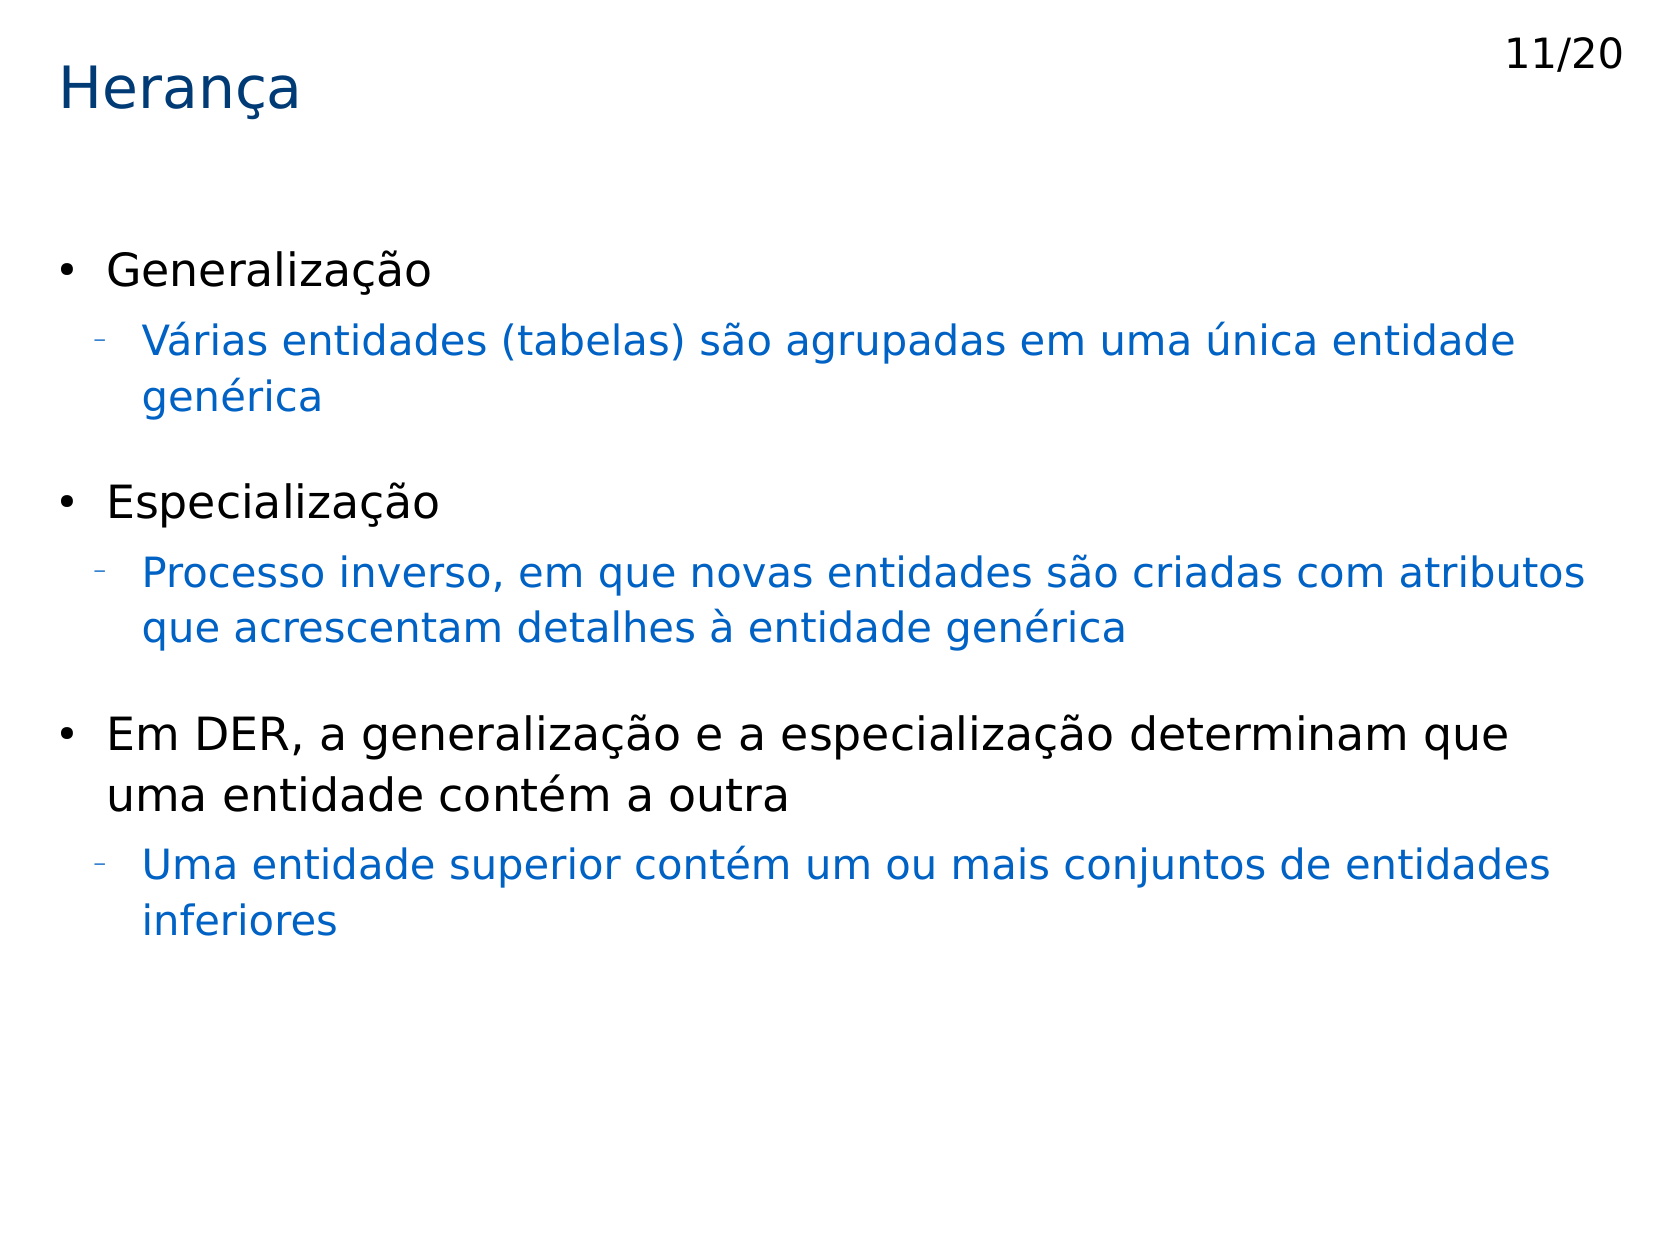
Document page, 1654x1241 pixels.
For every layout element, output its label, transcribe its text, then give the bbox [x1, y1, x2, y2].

list Generalização Várias entidades (tabelas) são agrupadas em uma única entidade genérica Especialização Processo inverso, em que novas entidades são criadas com atributos que acrescentam detalhes à entidade genérica Em DER, a generalização e a especialização determinam que uma entidade contém a outra Uma entidade superior contém um ou mais conjuntos de entidades inferiores [59, 236, 1595, 1211]
title Herança [59, 29, 1506, 148]
